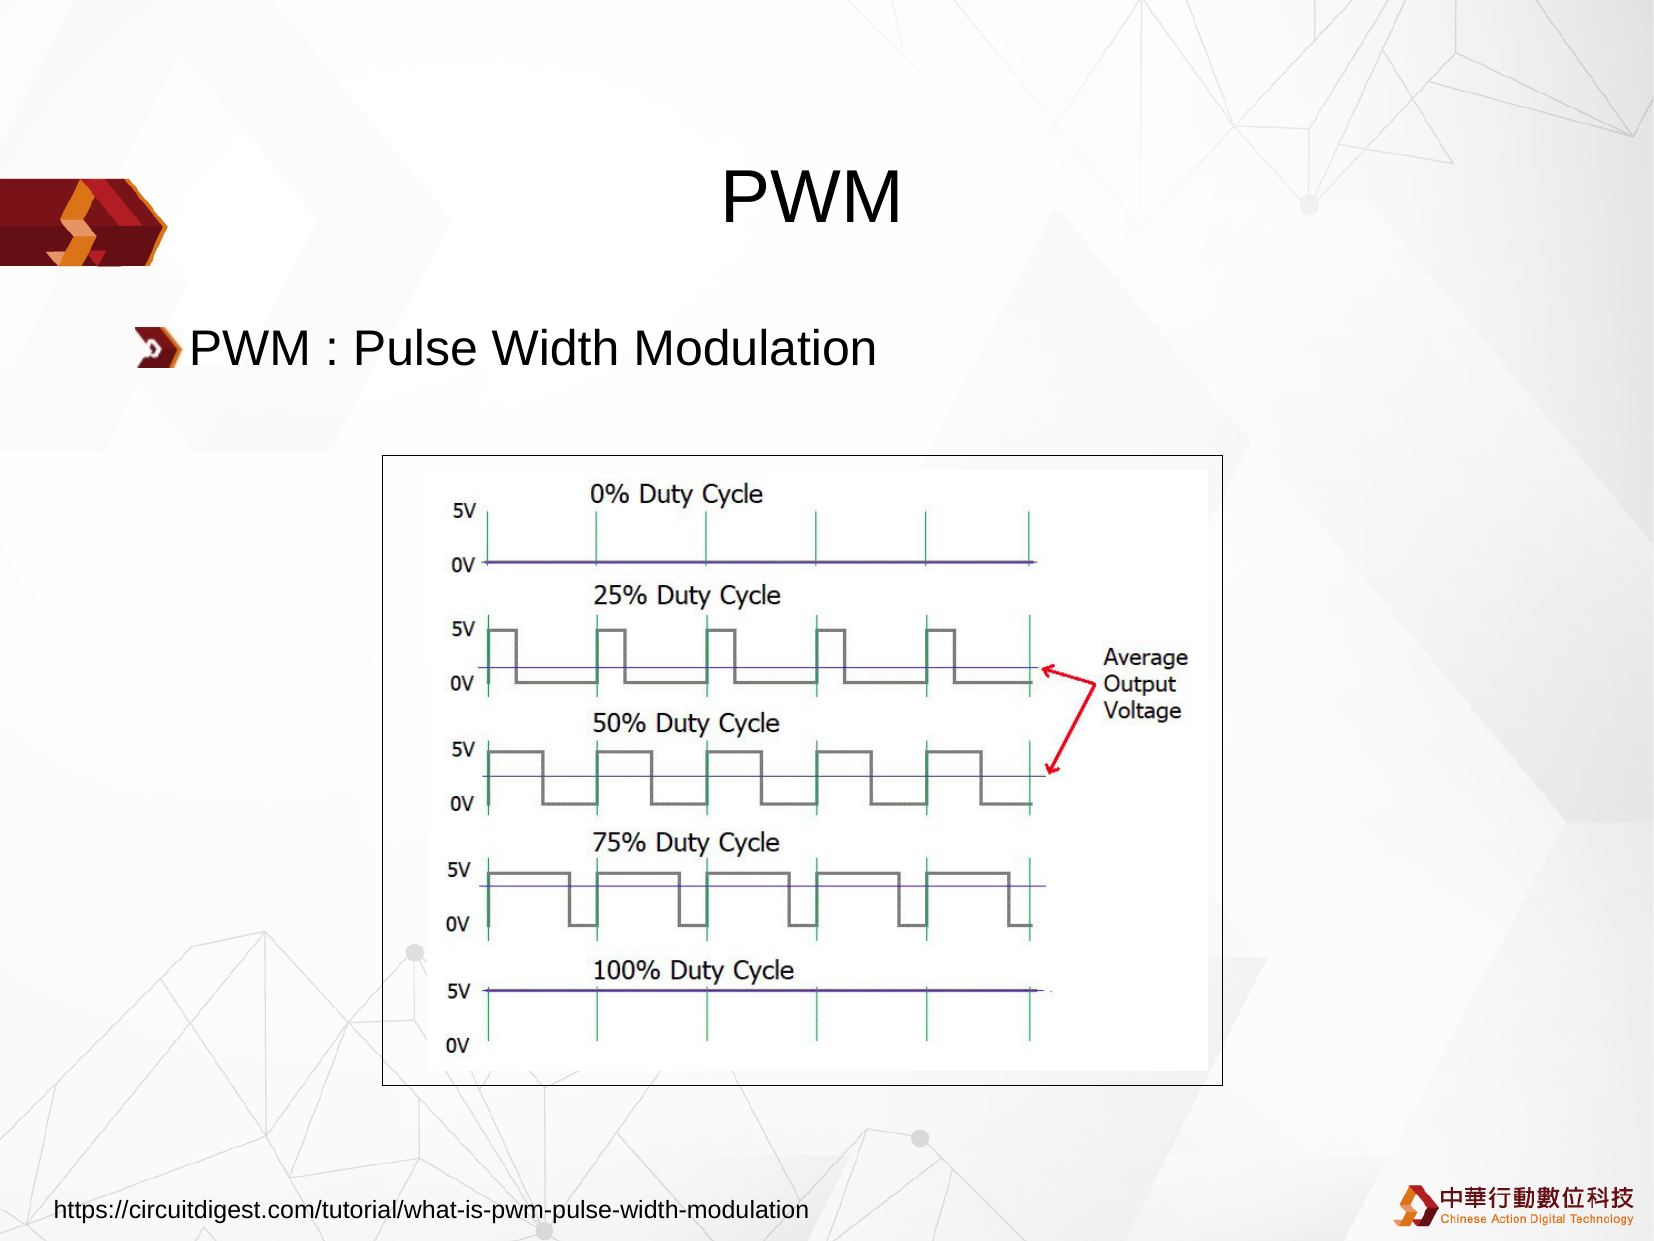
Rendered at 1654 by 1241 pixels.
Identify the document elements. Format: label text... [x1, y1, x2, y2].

text_box https://circuitdigest.com/tutorial/what-is-pwm-pulse-width-modulation [38, 1188, 1201, 1231]
picture [0, 0, 1654, 1241]
title PWM [118, 112, 1506, 281]
list PWM : Pulse Width Modulation [118, 319, 1571, 1234]
